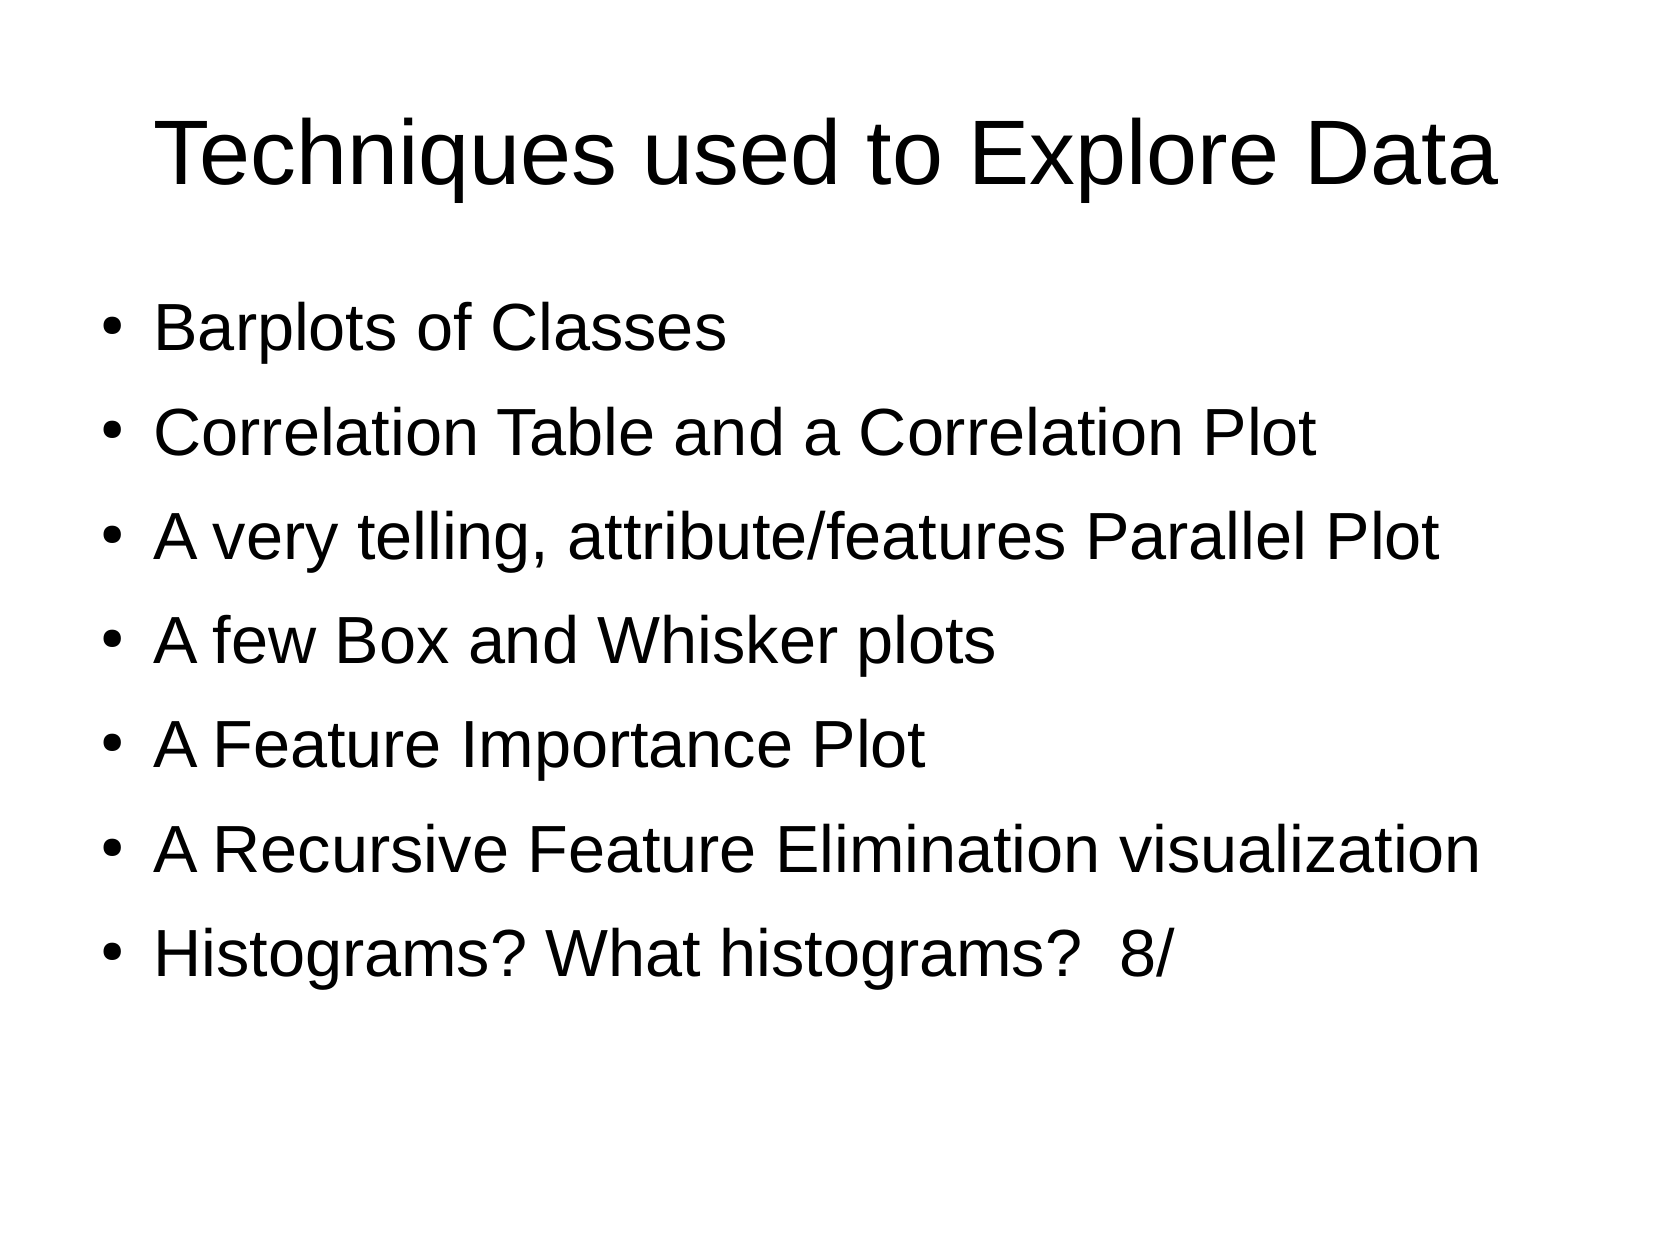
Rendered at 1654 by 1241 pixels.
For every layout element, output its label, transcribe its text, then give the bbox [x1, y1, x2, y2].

title Techniques used to Explore Data [82, 49, 1571, 257]
list Barplots of Classes Correlation Table and a Correlation Plot A very telling, attribute/features Parallel Plot A few Box and Whisker plots A Feature Importance Plot A Recursive Feature Elimination visualization Histograms? What histograms? 8/ [82, 290, 1571, 1109]
